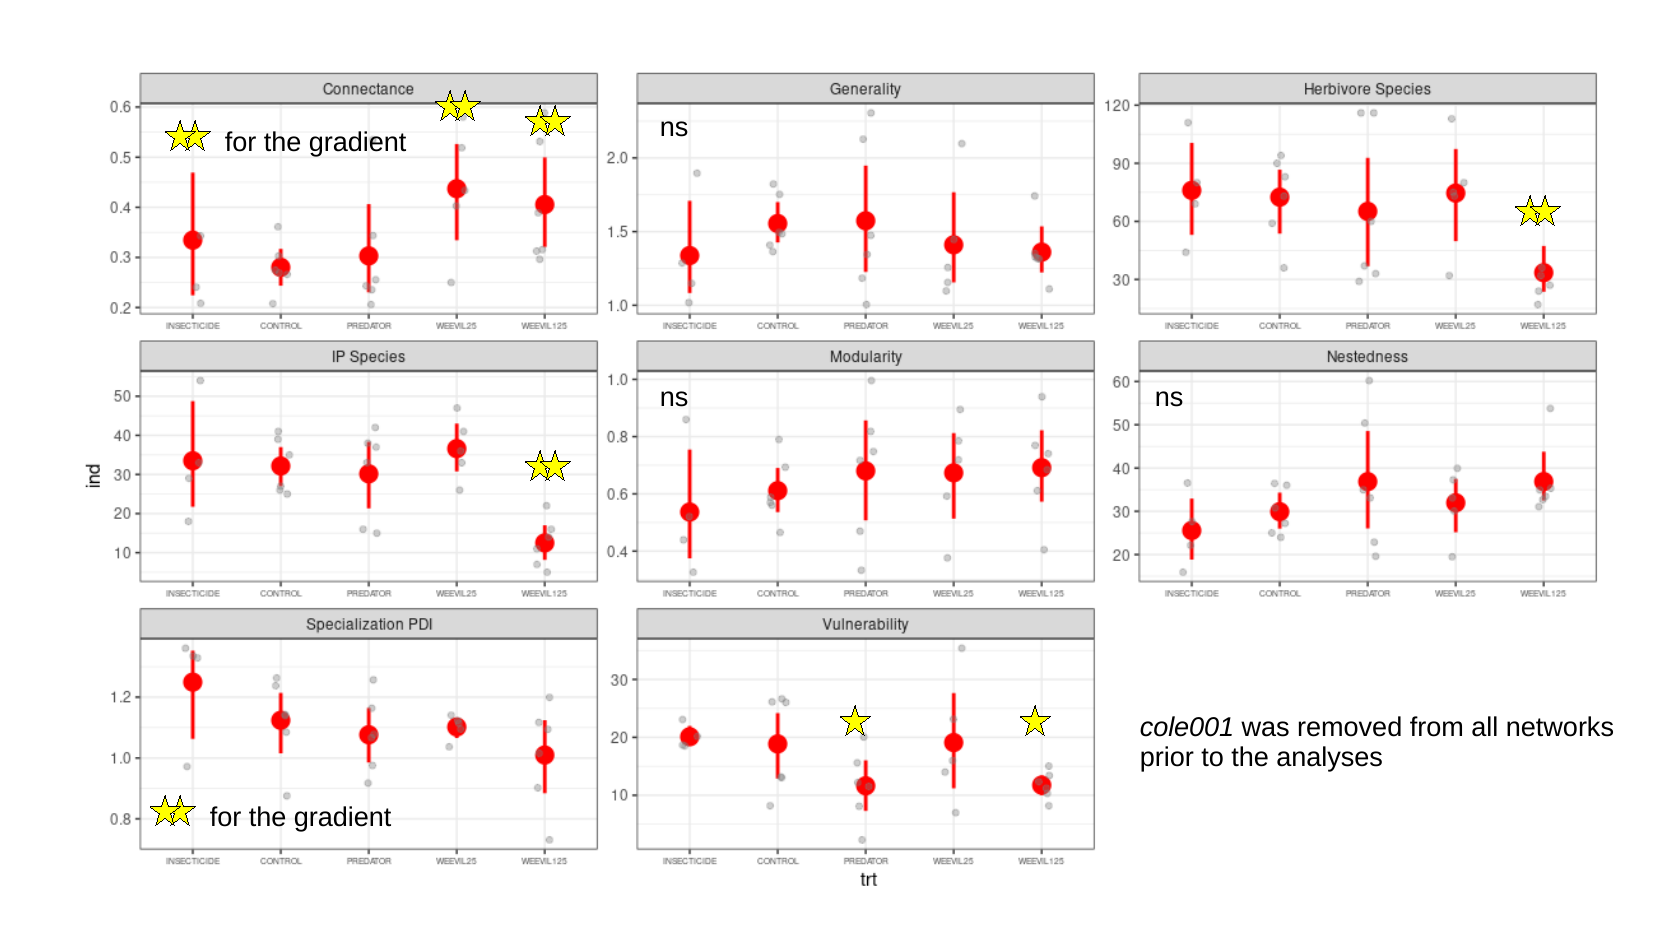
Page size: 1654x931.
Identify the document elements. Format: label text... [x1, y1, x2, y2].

text_box [525, 105, 571, 136]
text_box cole001 was removed from all networks prior to the analyses [1125, 704, 1636, 811]
text_box [1515, 195, 1561, 226]
text_box [150, 795, 195, 826]
text_box [165, 120, 210, 151]
text_box for the gradient [195, 795, 706, 901]
text_box [435, 90, 481, 121]
text_box for the gradient [210, 120, 466, 226]
text_box [840, 705, 871, 736]
text_box ns [645, 374, 706, 421]
text_box [1020, 705, 1051, 736]
text_box ns [645, 104, 706, 151]
picture [77, 64, 1606, 901]
text_box [525, 450, 571, 481]
text_box ns [1140, 375, 1201, 421]
